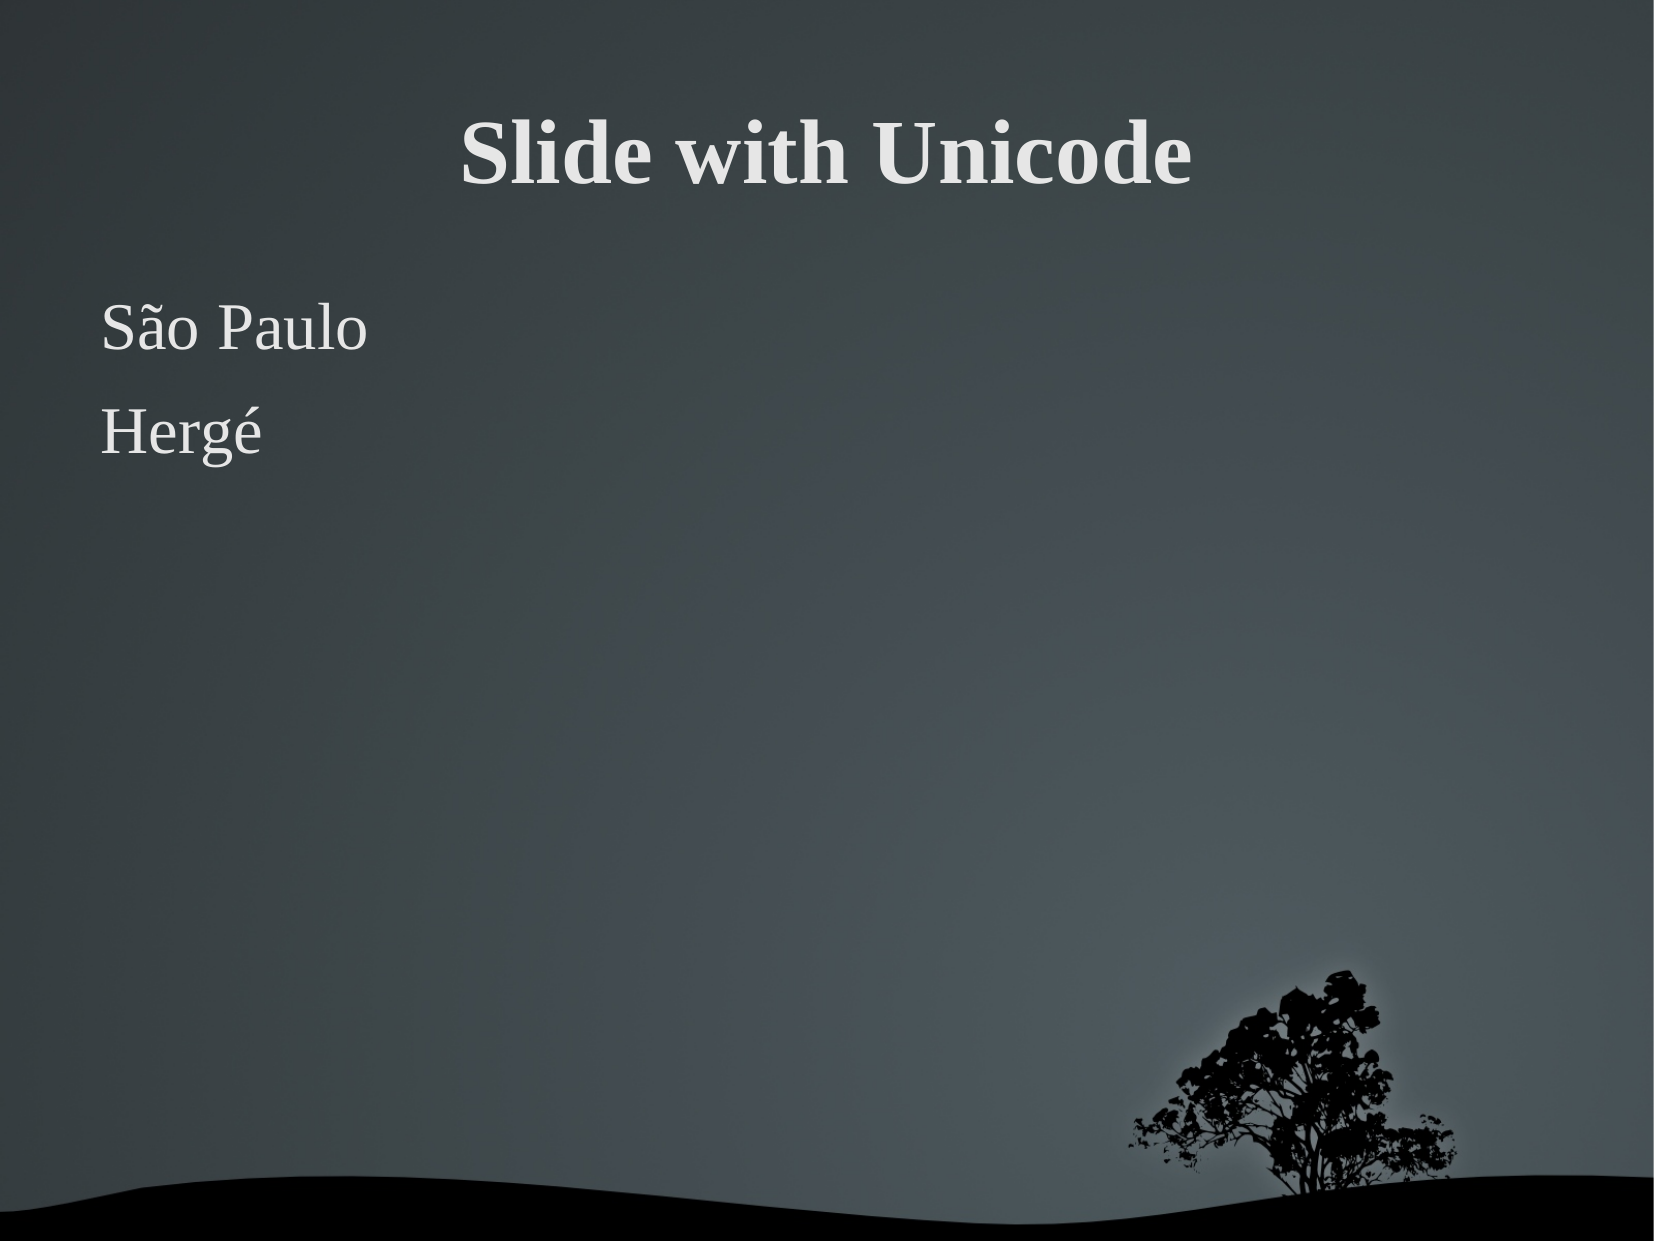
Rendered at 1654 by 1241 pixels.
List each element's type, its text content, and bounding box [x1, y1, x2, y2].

list São Paulo Hergé [82, 290, 1571, 1109]
title Slide with Unicode [82, 49, 1571, 257]
picture [0, 0, 1654, 1241]
